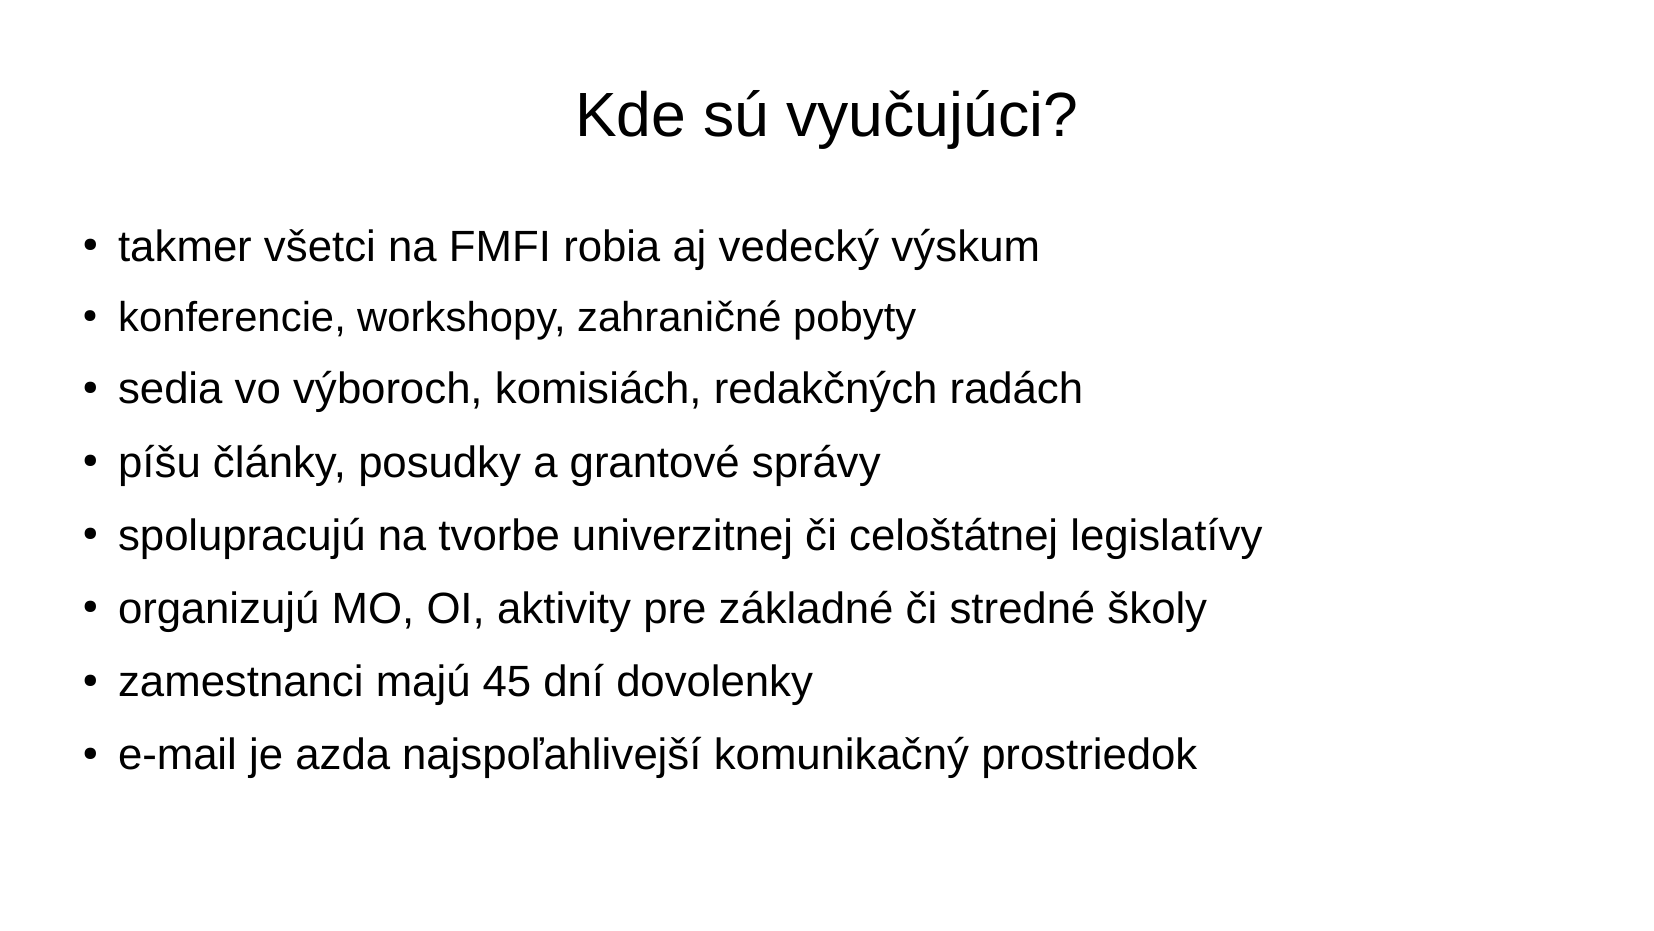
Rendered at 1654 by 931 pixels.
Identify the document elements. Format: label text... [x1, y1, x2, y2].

title Kde sú vyučujúci? [82, 37, 1571, 193]
subtitle takmer všetci na FMFI robia aj vedecký výskum konferencie, workshopy, zahraničné pobyty sedia vo výboroch, komisiách, redakčných radách píšu články, posudky a grantové správy spolupracujú na tvorbe univerzitnej či celoštátnej legislatívy organizujú MO, OI, aktivity pre základné či stredné školy zamestnanci majú 45 dní dovolenky e-mail je azda najspoľahlivejší komunikačný prostriedok [82, 197, 1571, 779]
